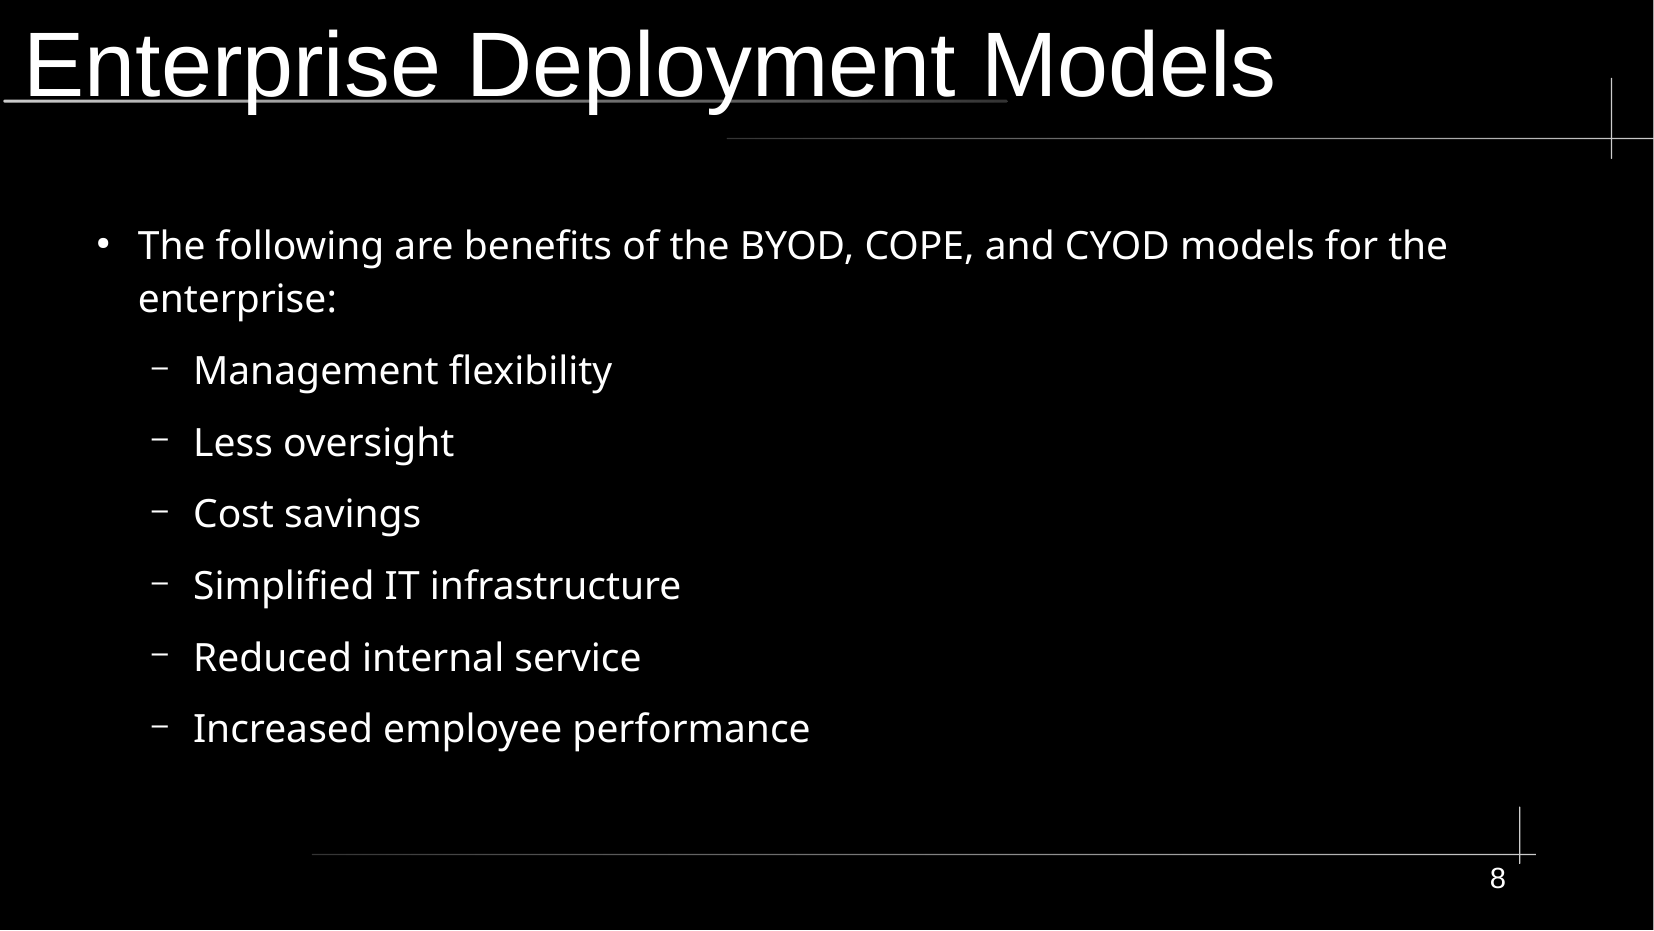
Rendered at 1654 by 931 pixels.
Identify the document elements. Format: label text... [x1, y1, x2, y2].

list The following are benefits of the BYOD, COPE, and CYOD models for the enterprise: Management flexibility Less oversight Cost savings Simplified IT infrastructure Reduced internal service Increased employee performance [82, 217, 1571, 758]
title Enterprise Deployment Models [23, 11, 1589, 119]
